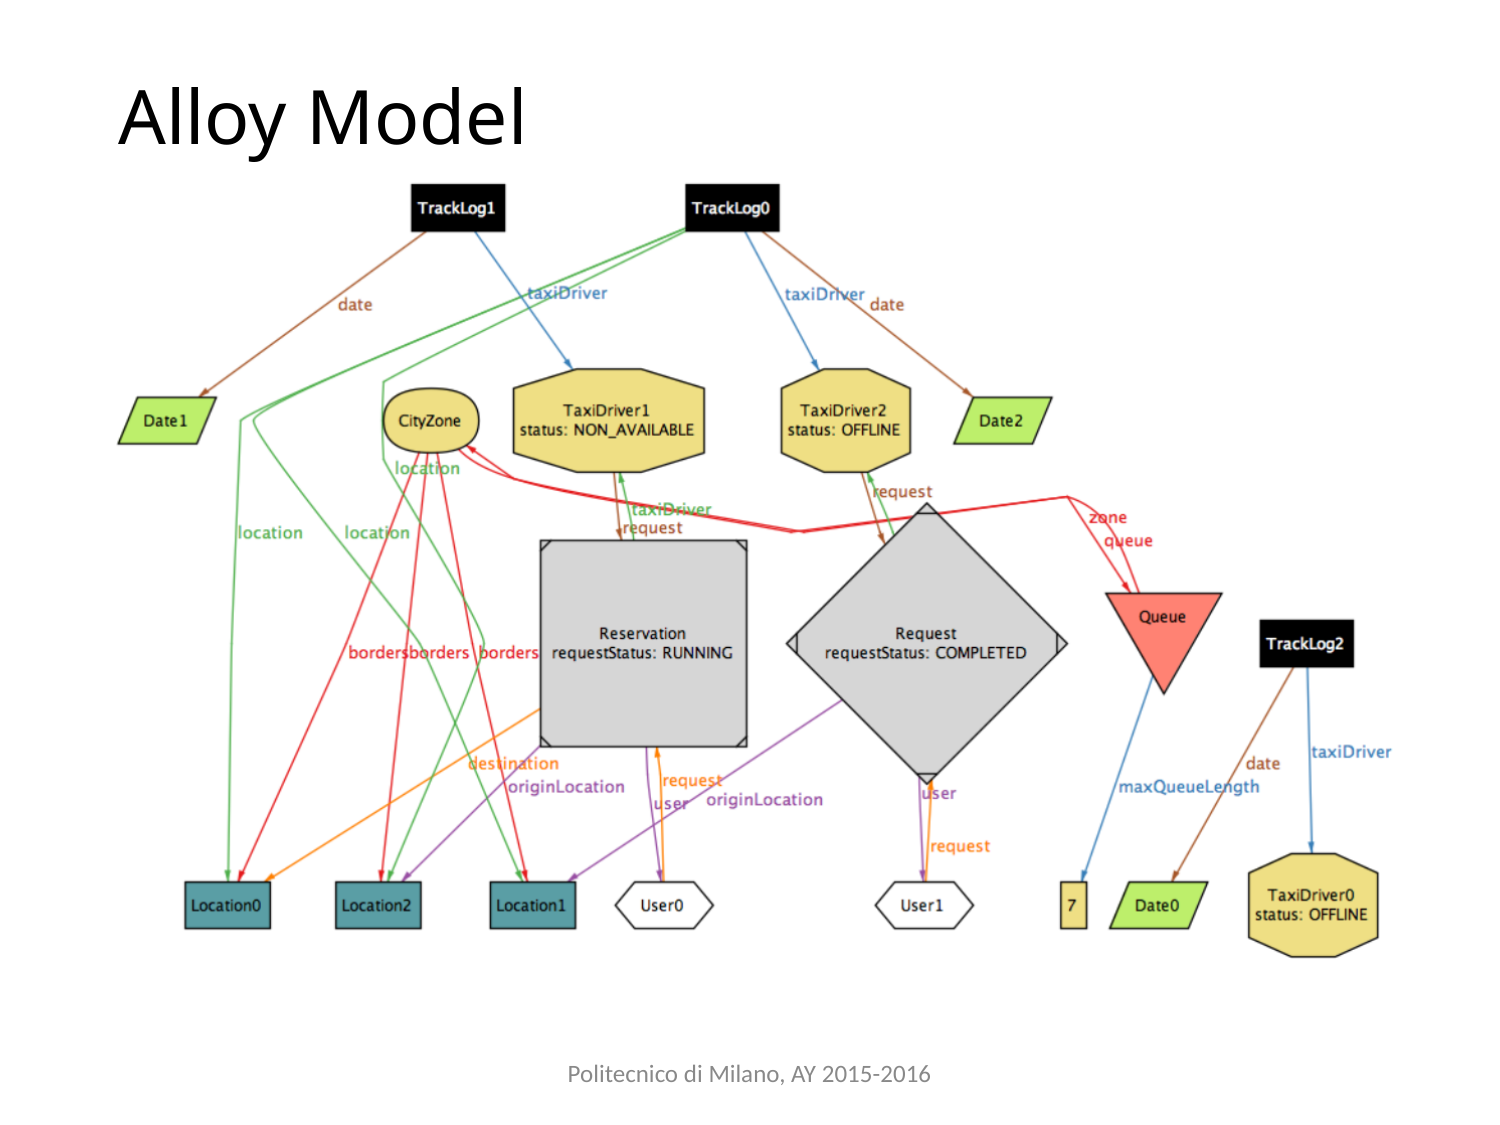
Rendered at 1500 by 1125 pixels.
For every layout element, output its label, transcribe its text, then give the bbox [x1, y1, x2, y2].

picture [103, 181, 1398, 962]
title Alloy Model [103, 58, 1397, 181]
text_box Politecnico di Milano, AY 2015-2016 [496, 1042, 1004, 1103]
